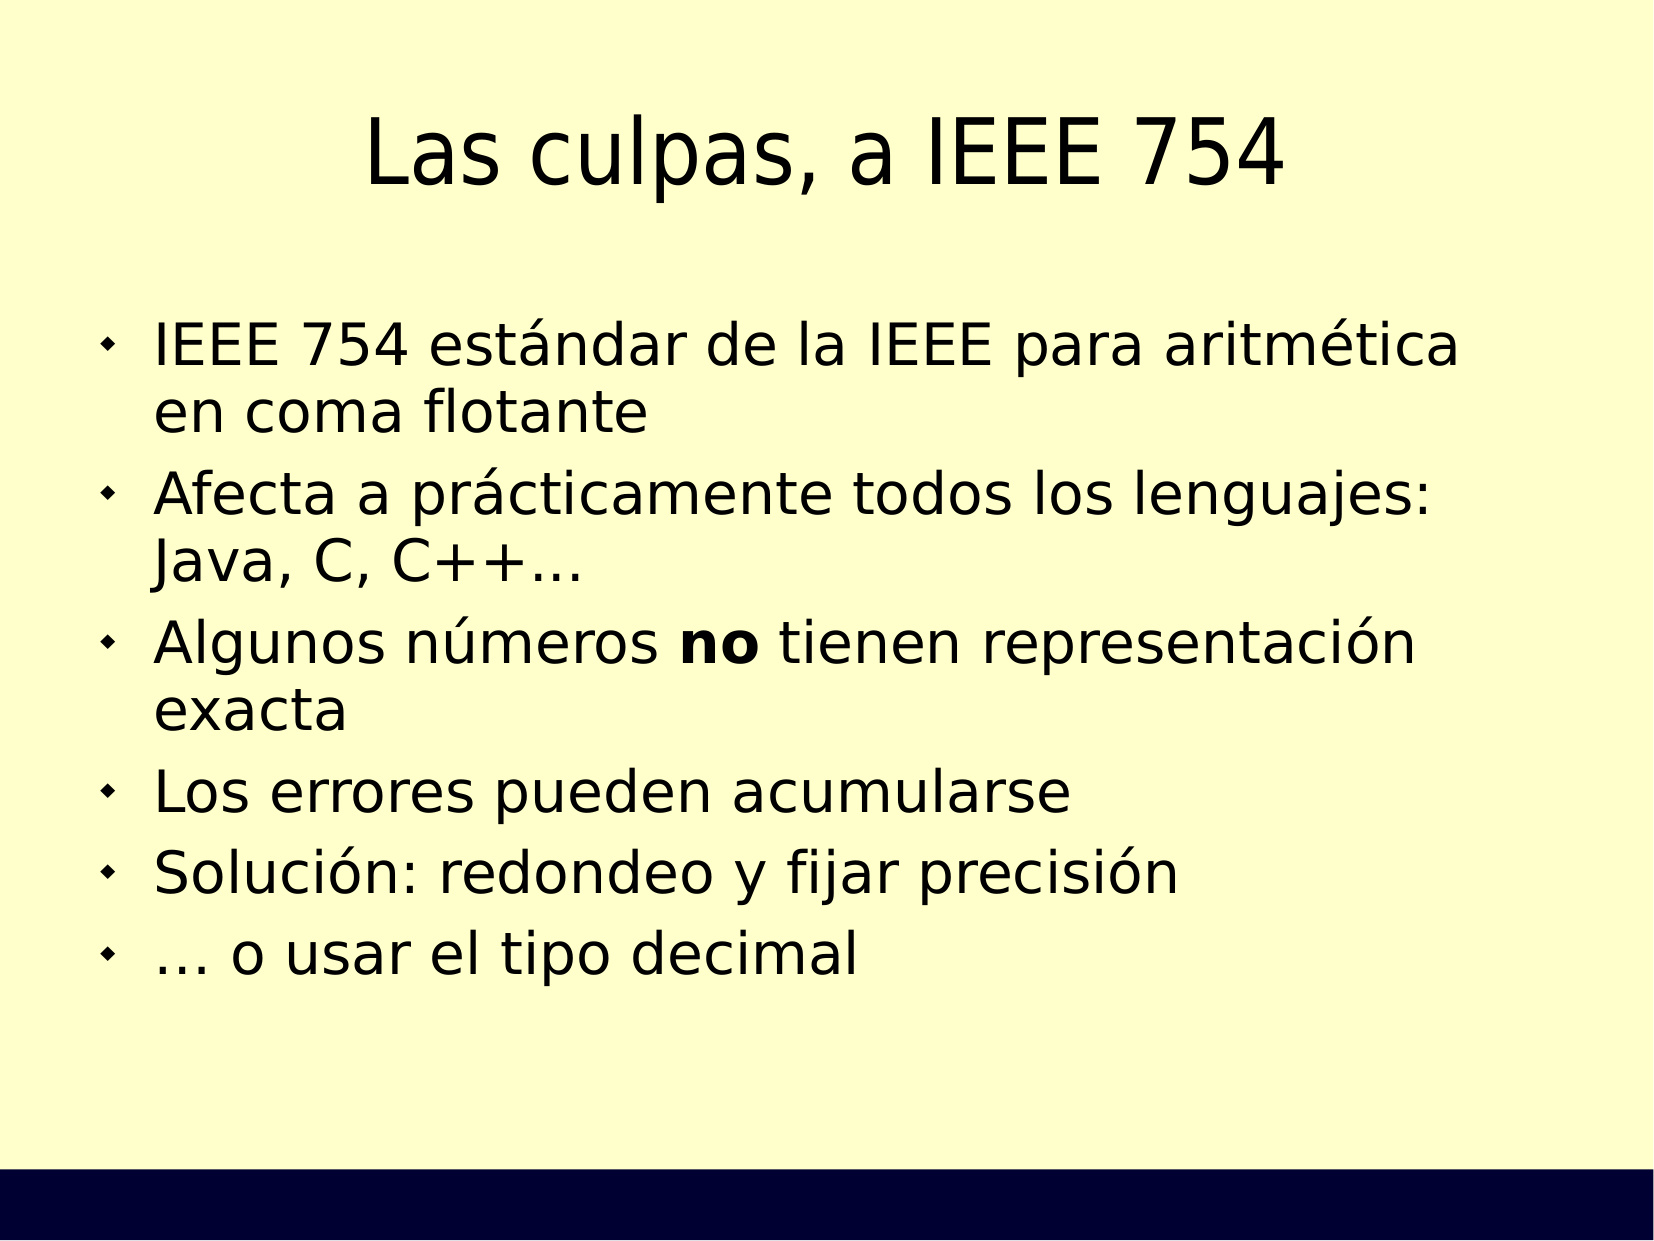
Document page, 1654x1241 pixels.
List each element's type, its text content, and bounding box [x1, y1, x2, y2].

title Las culpas, a IEEE 754 [82, 49, 1571, 257]
list IEEE 754 estándar de la IEEE para aritmética en coma flotante Afecta a prácticamente todos los lenguajes: Java, C, C++... Algunos números no tienen representación exacta Los errores pueden acumularse Solución: redondeo y fijar precisión … o usar el tipo decimal [82, 290, 1538, 1010]
